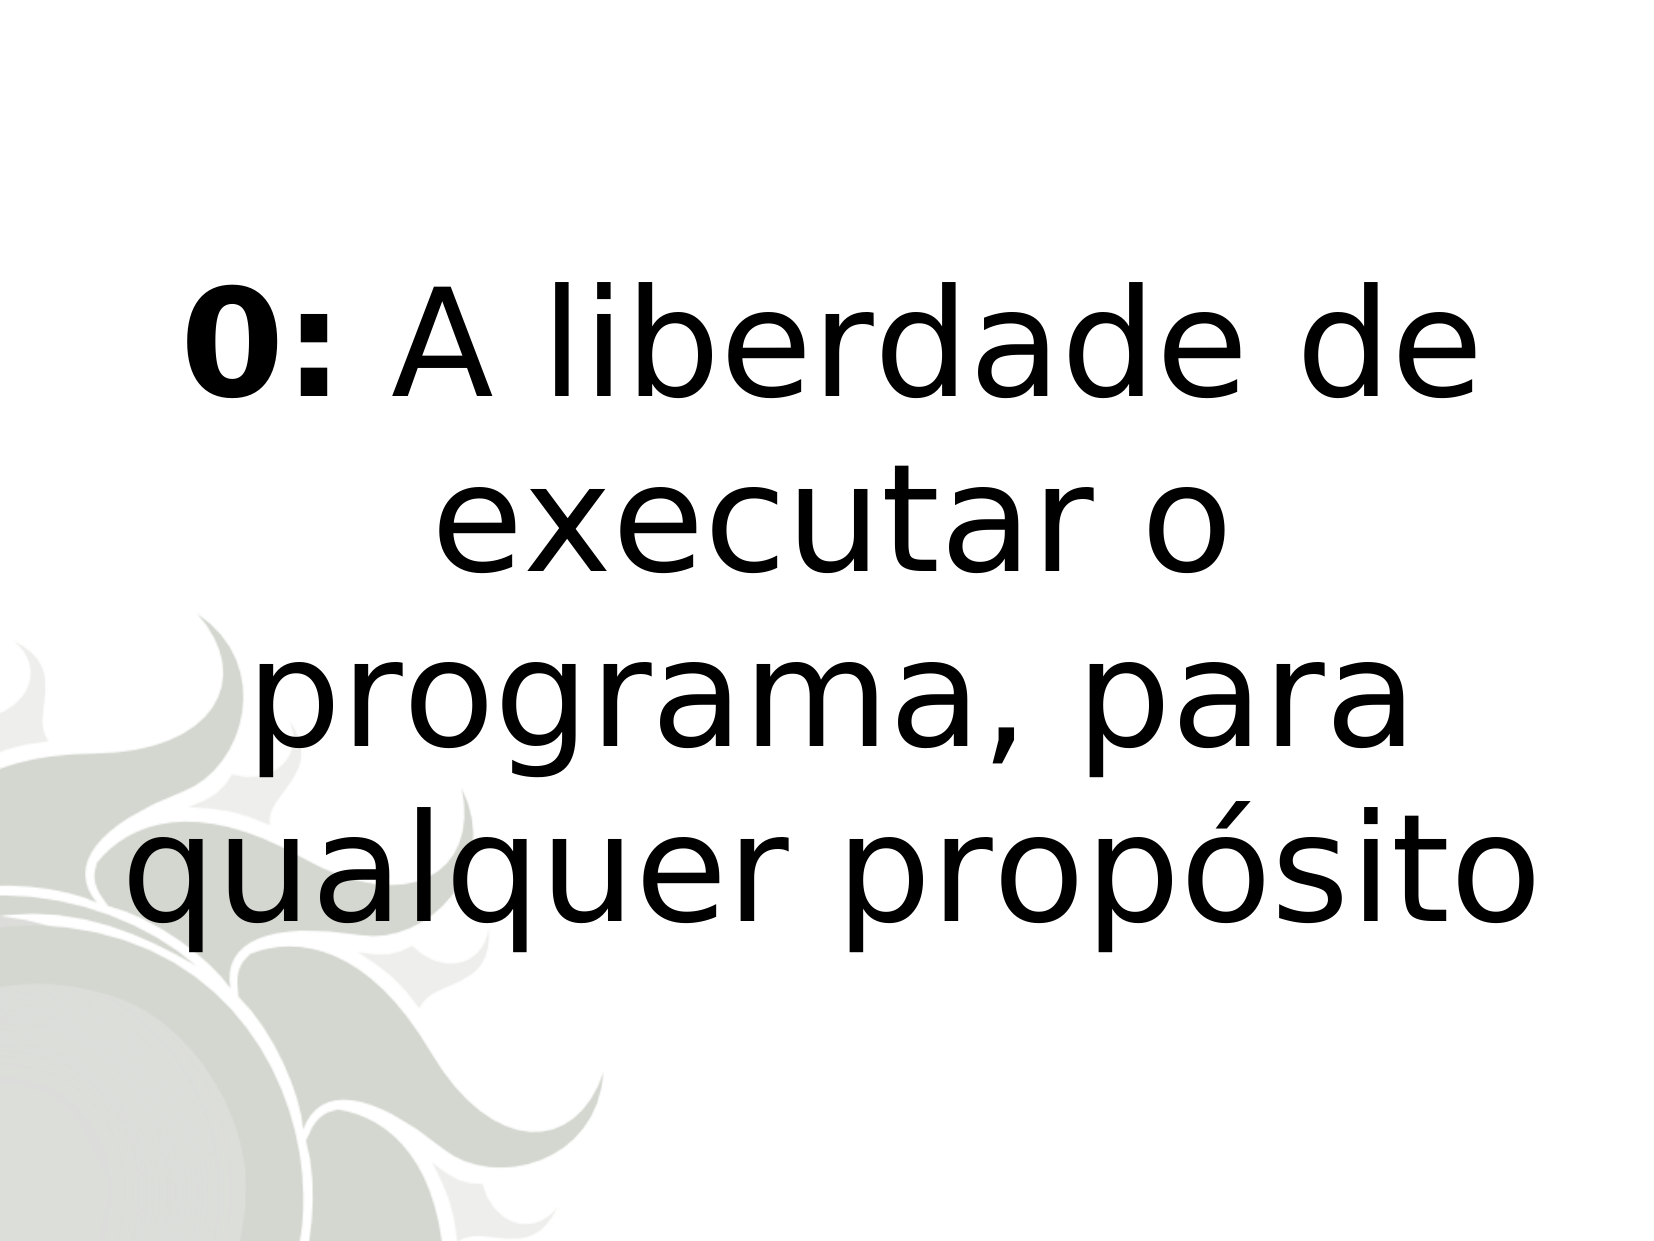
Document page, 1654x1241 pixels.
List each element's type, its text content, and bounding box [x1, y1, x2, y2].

title 0: A liberdade de executar o programa, para qualquer propósito [88, 257, 1577, 957]
picture [0, 555, 644, 1241]
